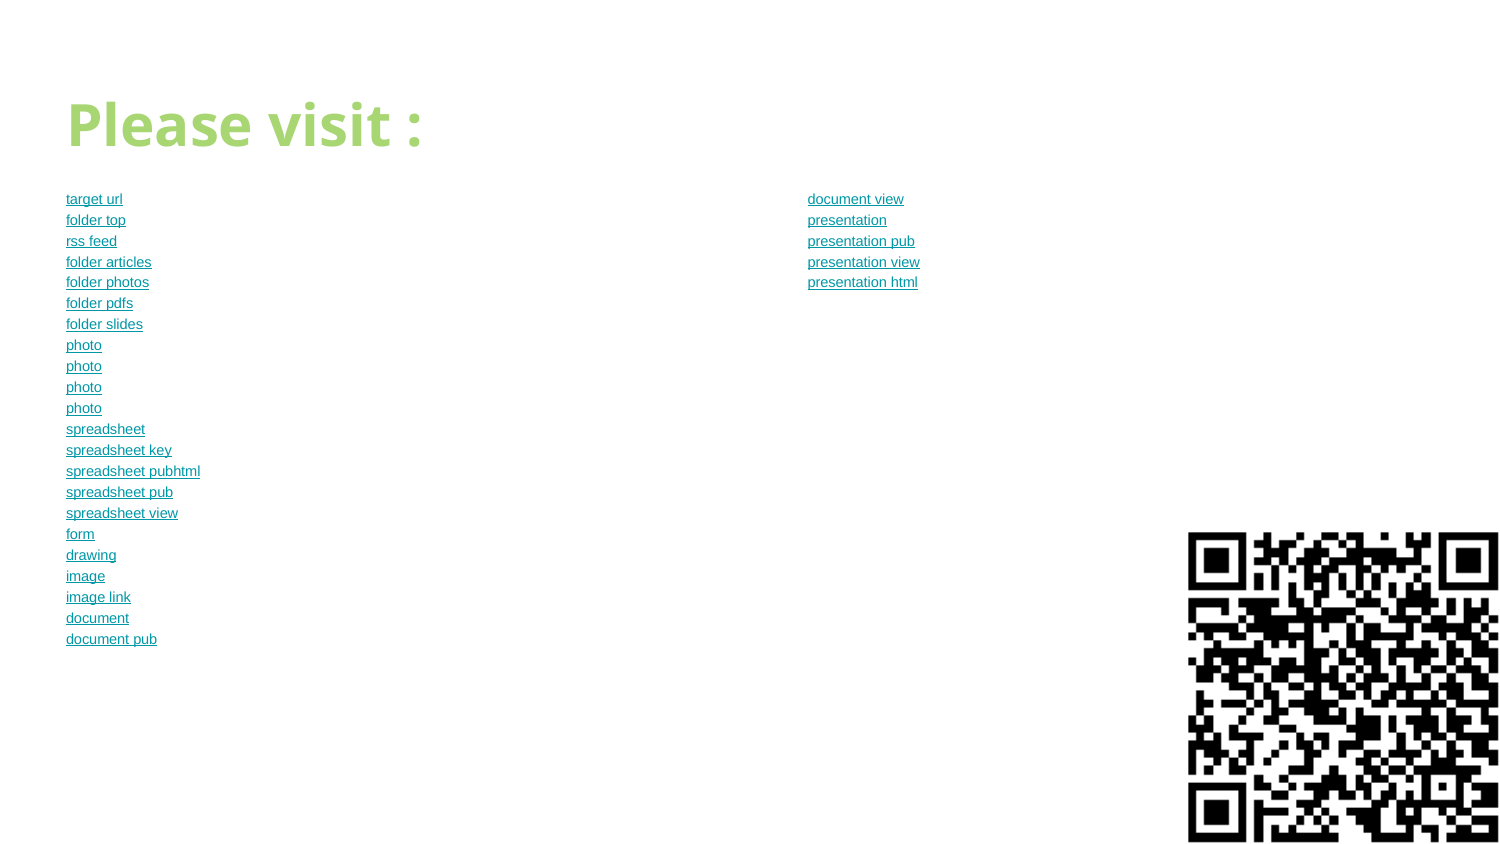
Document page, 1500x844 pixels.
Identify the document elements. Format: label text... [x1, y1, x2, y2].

list document view presentation presentation pub presentation view presentation html [792, 189, 1449, 750]
title Please visit : [51, 72, 1449, 167]
list target url folder top rss feed folder articles folder photos folder pdfs folder slides photo photo photo photo spreadsheet spreadsheet key spreadsheet pubhtml spreadsheet pub spreadsheet view form drawing image image link document document pub [51, 189, 708, 750]
picture [1187, 531, 1500, 844]
